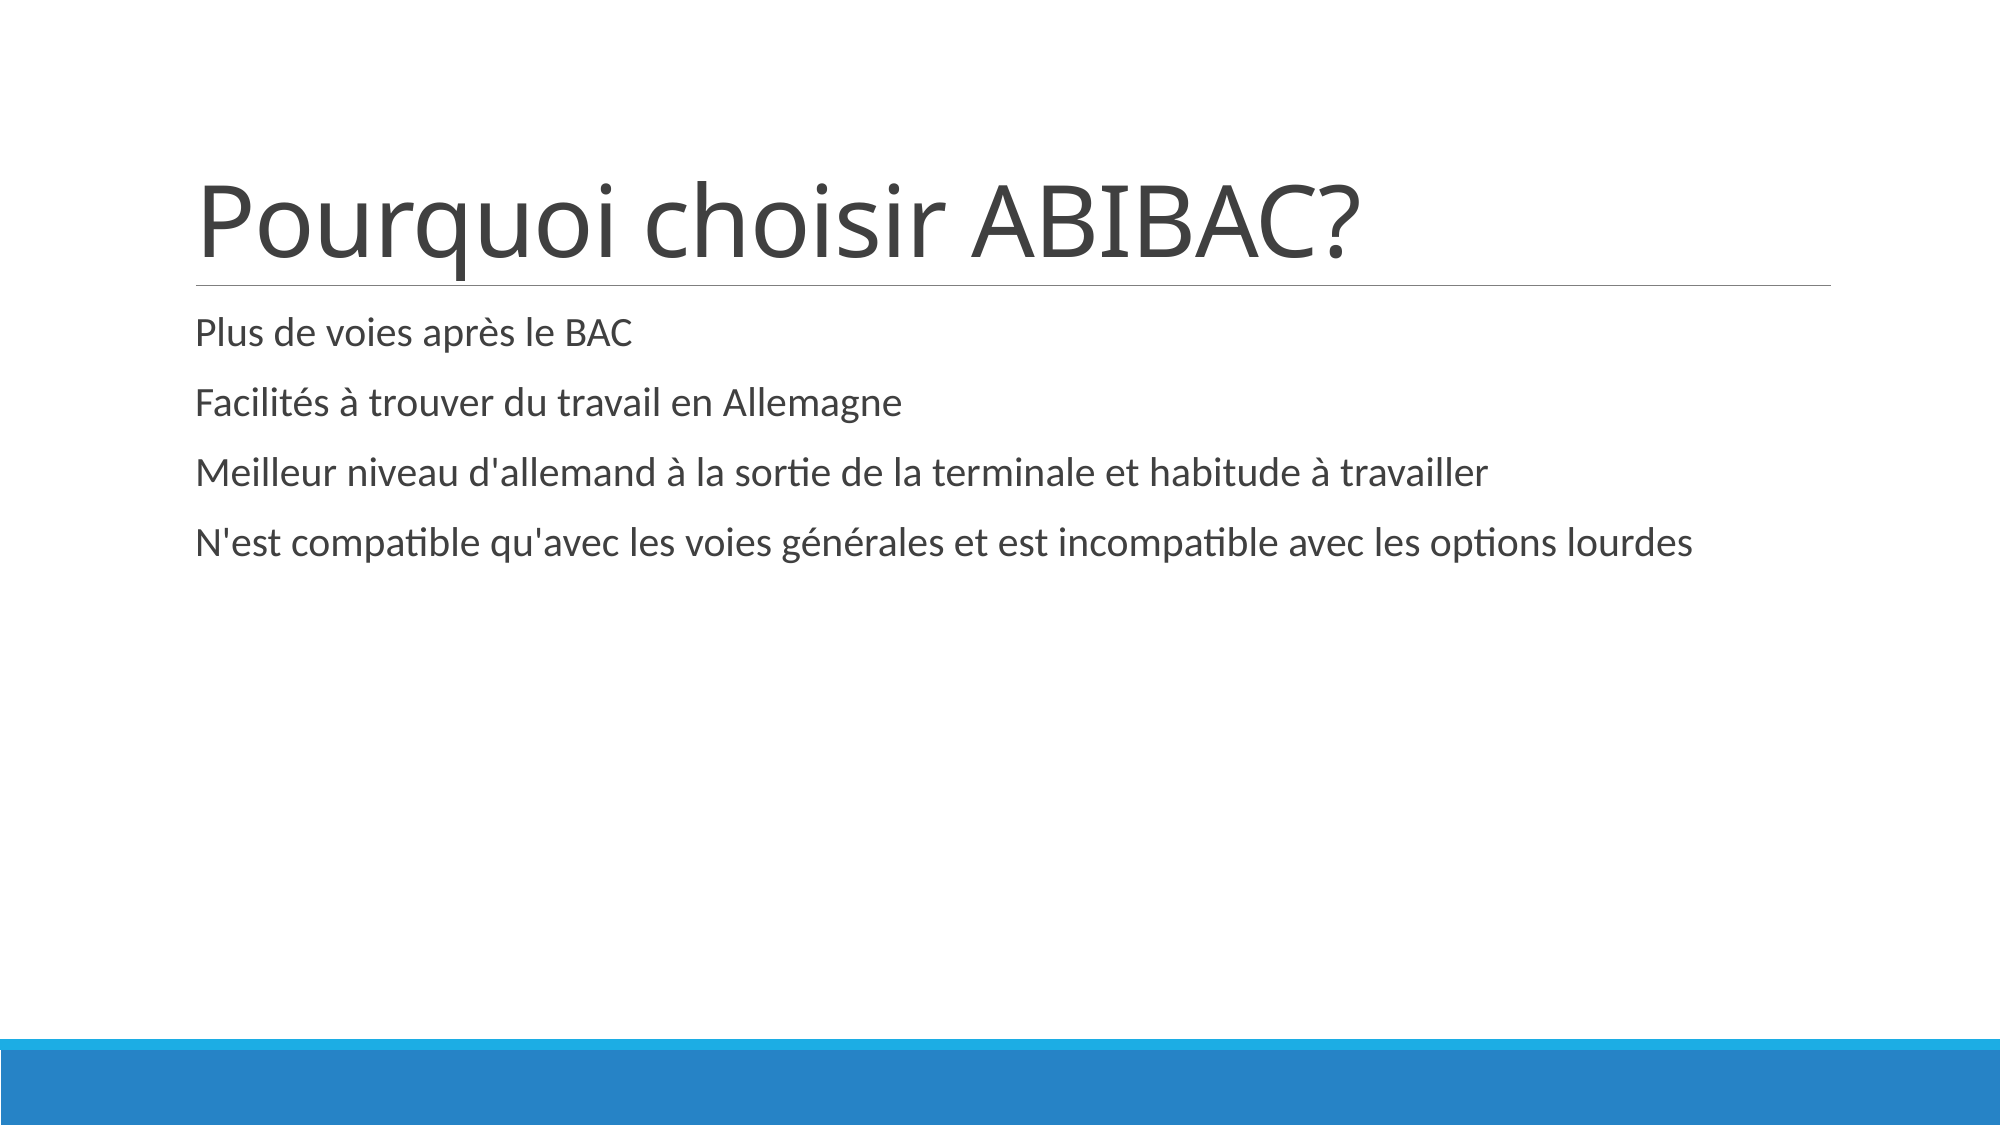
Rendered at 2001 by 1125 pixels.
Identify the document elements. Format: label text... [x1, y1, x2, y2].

title Pourquoi choisir ABIBAC? [180, 47, 1831, 286]
list Plus de voies après le BAC Facilités à trouver du travail en Allemagne Meilleur niveau d'allemand à la sortie de la terminale et habitude à travailler N'est compatible qu'avec les voies générales et est incompatible avec les options lourdes [180, 302, 1831, 963]
